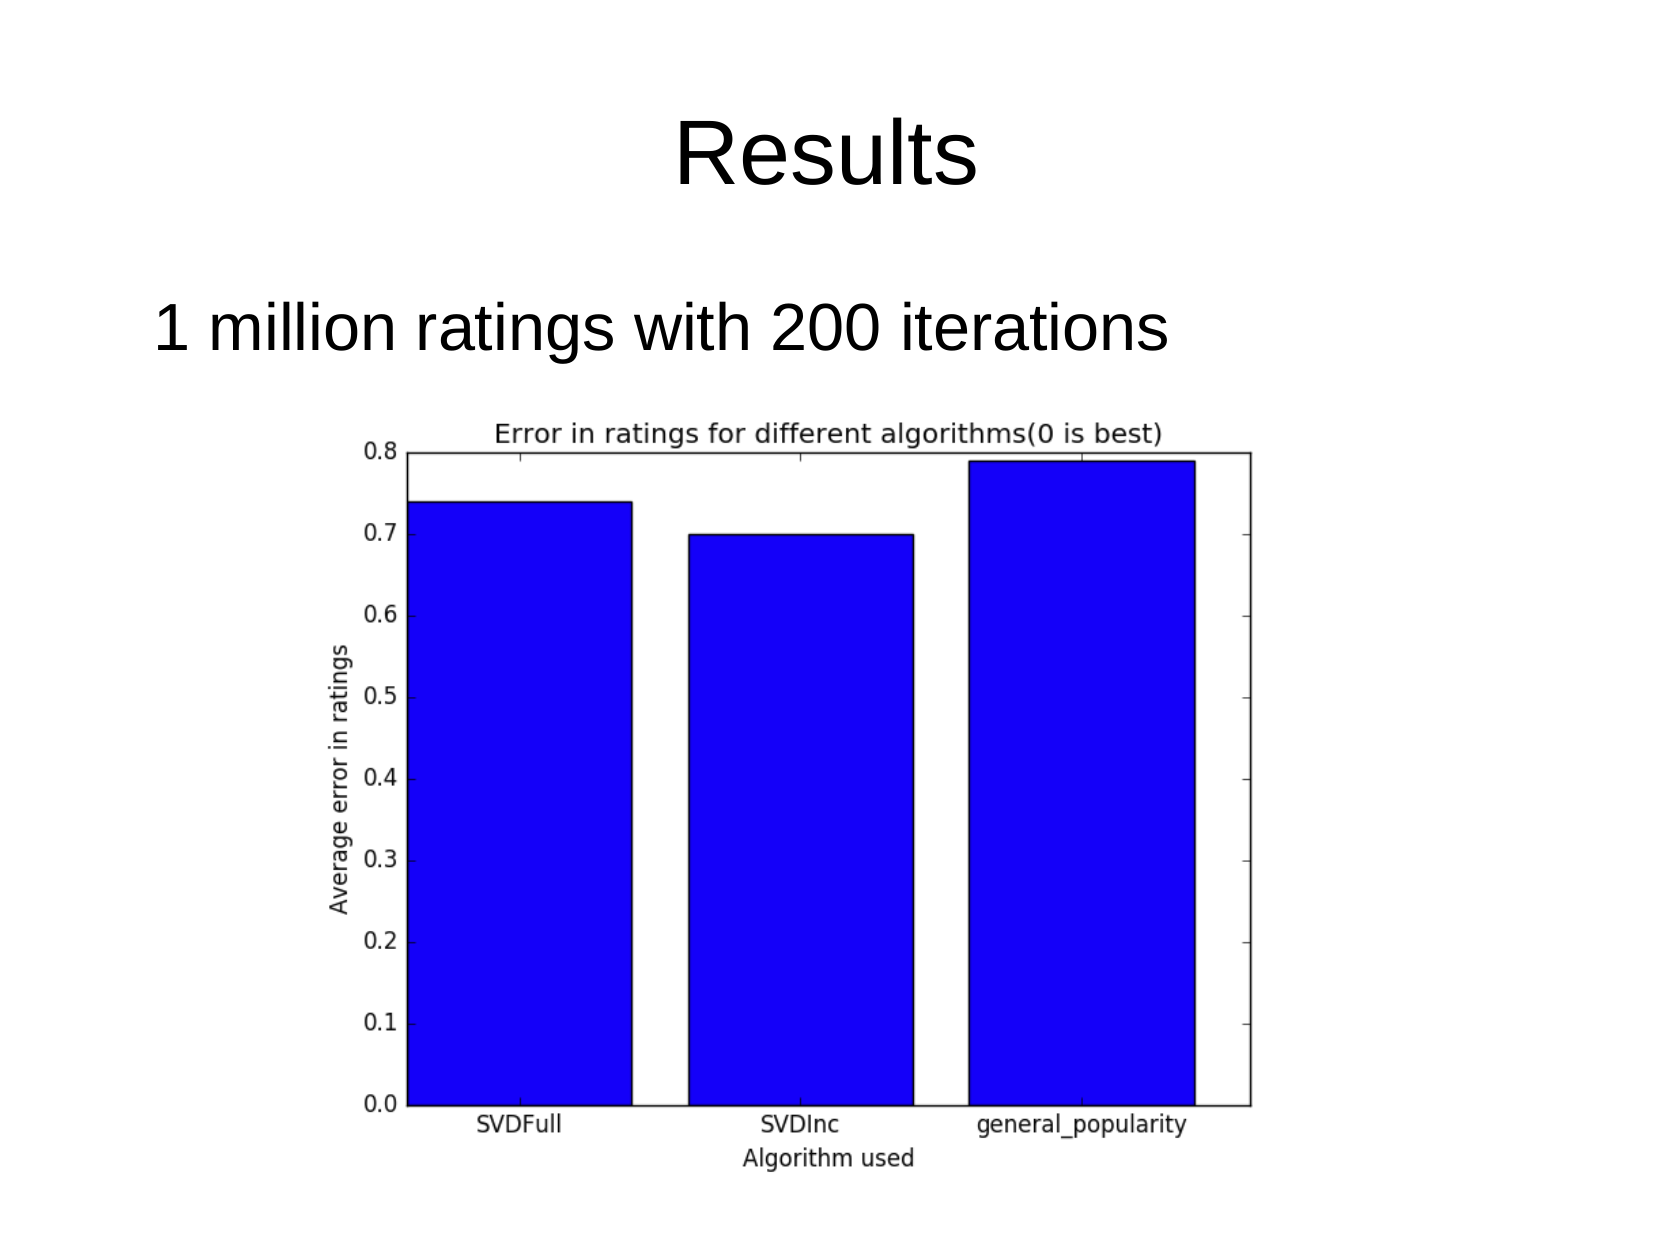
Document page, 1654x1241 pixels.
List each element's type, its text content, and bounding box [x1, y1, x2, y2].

title Results [82, 49, 1571, 257]
picture [271, 371, 1359, 1188]
list 1 million ratings with 200 iterations [82, 290, 1571, 1010]
